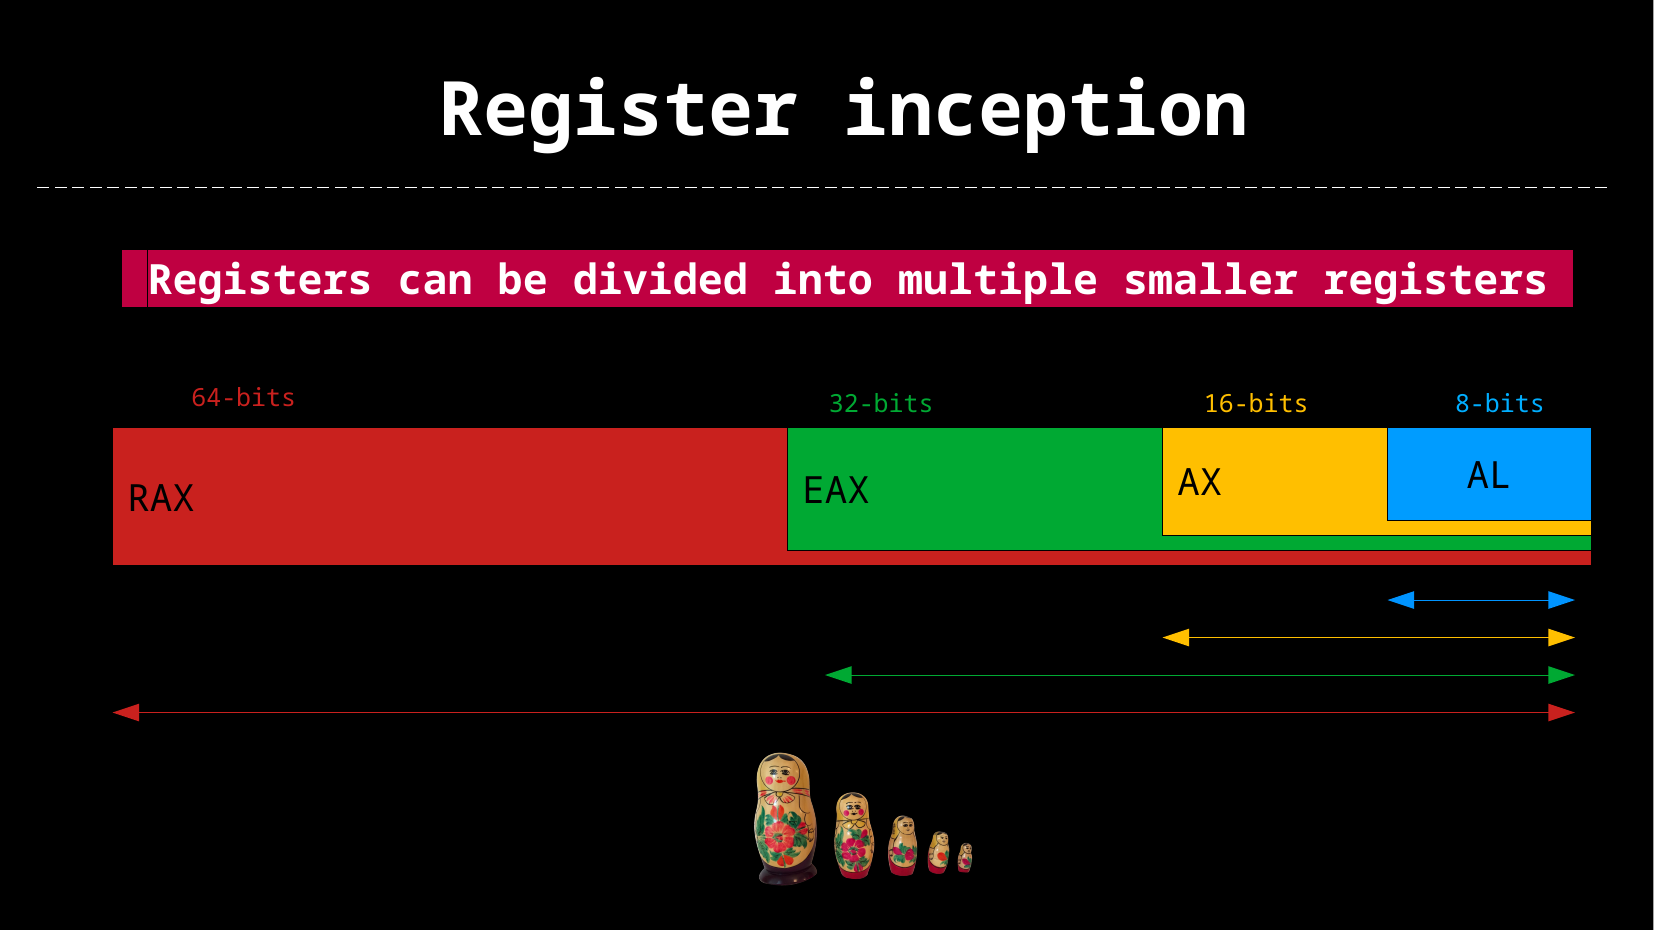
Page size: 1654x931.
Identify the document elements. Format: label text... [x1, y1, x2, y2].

text_box 16-bits [1162, 385, 1350, 423]
picture [750, 716, 976, 922]
text_box AX [1162, 471, 1592, 536]
text_box AL [1387, 434, 1592, 521]
text_box RAX [112, 471, 1592, 566]
text_box Registers can be divided into multiple smaller registers [82, 249, 1613, 471]
title Register inception [225, 24, 1463, 188]
text_box 64-bits [112, 379, 376, 418]
text_box EAX [787, 471, 1592, 551]
text_box 8-bits [1350, 385, 1651, 434]
text_box AX [1206, 471, 1214, 478]
text_box AX [1185, 473, 1192, 484]
text_box 32-bits [750, 385, 1013, 423]
